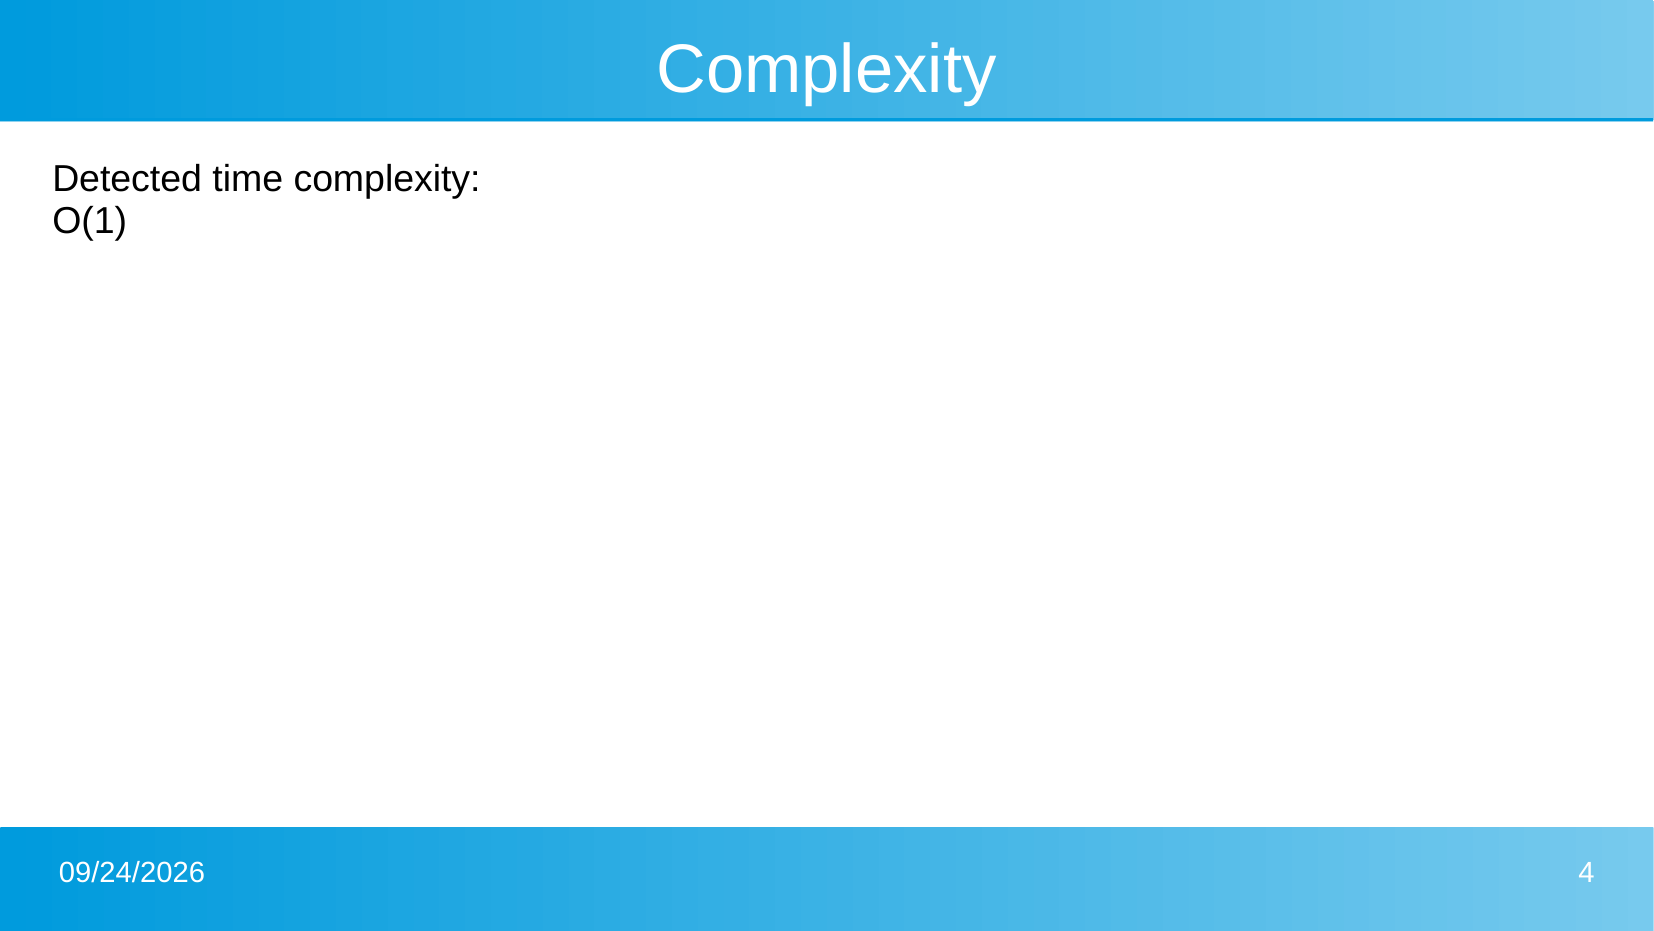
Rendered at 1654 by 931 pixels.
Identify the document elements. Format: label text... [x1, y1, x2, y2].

text_box Detected time complexity: O(1) [37, 150, 713, 376]
title Complexity [59, 29, 1595, 108]
